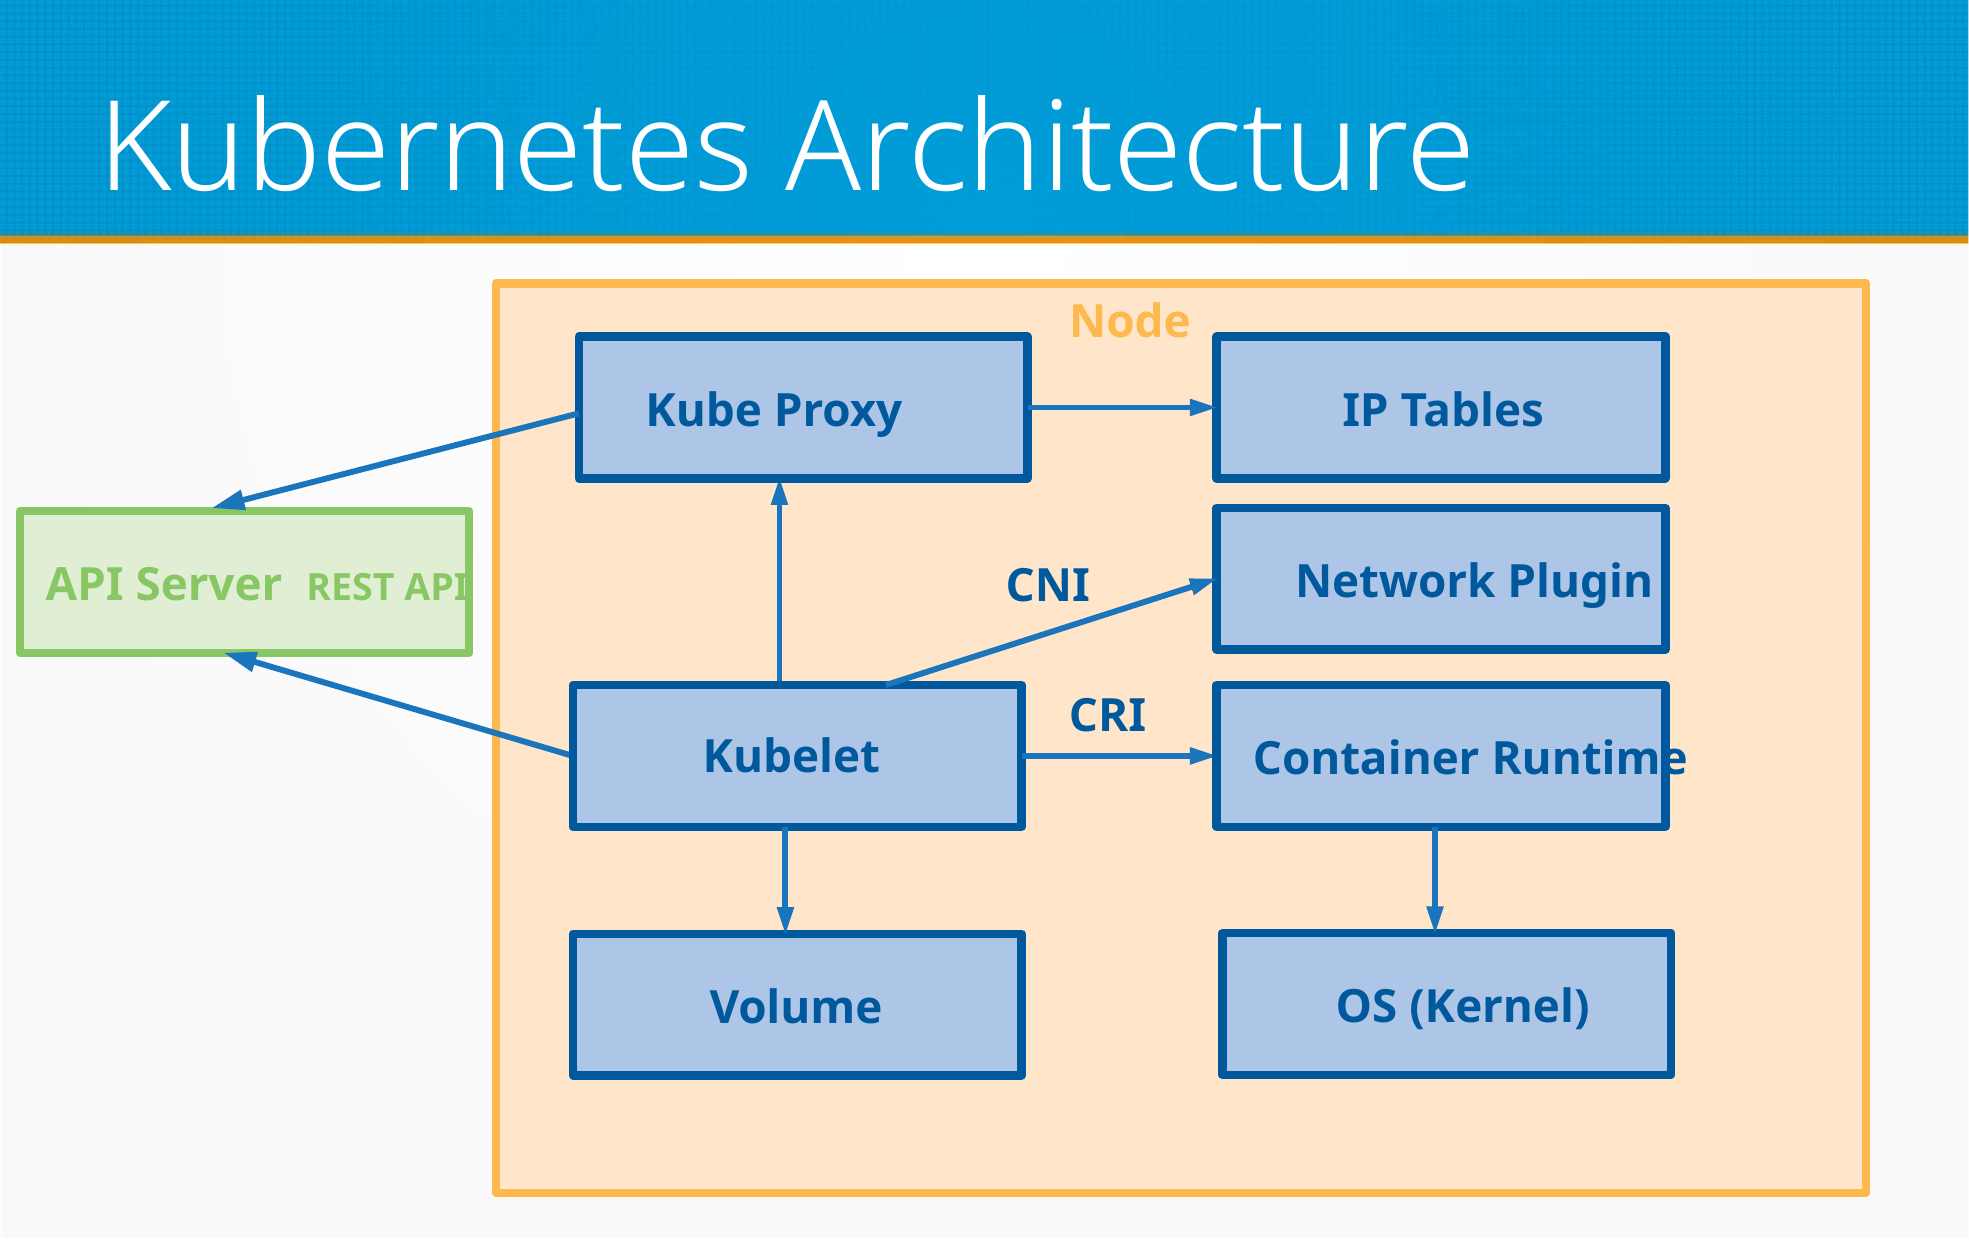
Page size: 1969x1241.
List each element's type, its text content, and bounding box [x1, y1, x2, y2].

text_box [496, 283, 1867, 1193]
text_box CRI [1062, 679, 1168, 749]
text_box Volume [703, 970, 877, 1041]
text_box Container Runtime [1247, 721, 1642, 792]
text_box Network Plugin [1289, 544, 1616, 615]
text_box IP Tables [1336, 373, 1553, 443]
title Kubernetes Architecture [98, 19, 1870, 227]
text_box Kubelet [696, 720, 896, 790]
text_box [20, 511, 470, 653]
text_box Node [1063, 284, 1182, 355]
text_box CNI [999, 549, 1105, 619]
text_box Kube Proxy [639, 373, 969, 443]
picture [0, 233, 1969, 1241]
text_box API Server REST API [39, 548, 427, 618]
text_box OS (Kernel) [1329, 969, 1572, 1040]
